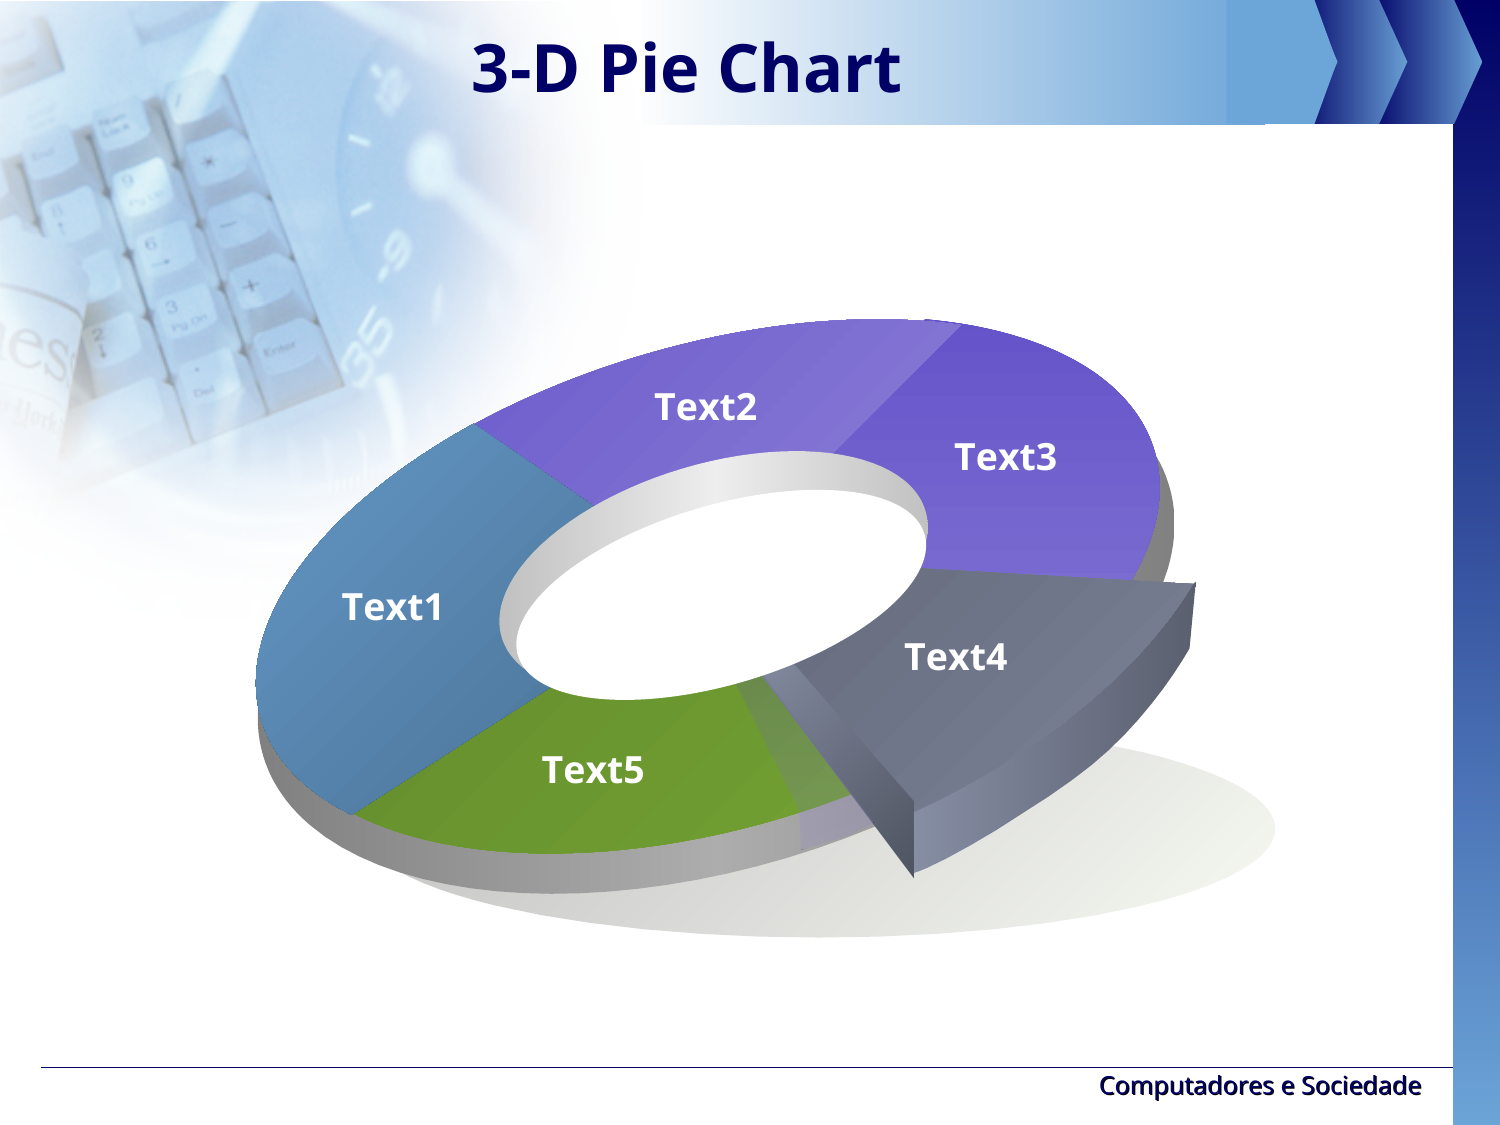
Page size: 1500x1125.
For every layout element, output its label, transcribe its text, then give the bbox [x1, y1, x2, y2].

text_box Text2 [639, 375, 773, 436]
text_box Text1 [326, 575, 461, 636]
text_box Text5 [526, 737, 661, 799]
text_box Text3 [939, 425, 1073, 486]
title 3-D Pie Chart [74, 18, 1300, 115]
text_box [255, 319, 1276, 938]
text_box Text4 [889, 625, 1023, 686]
